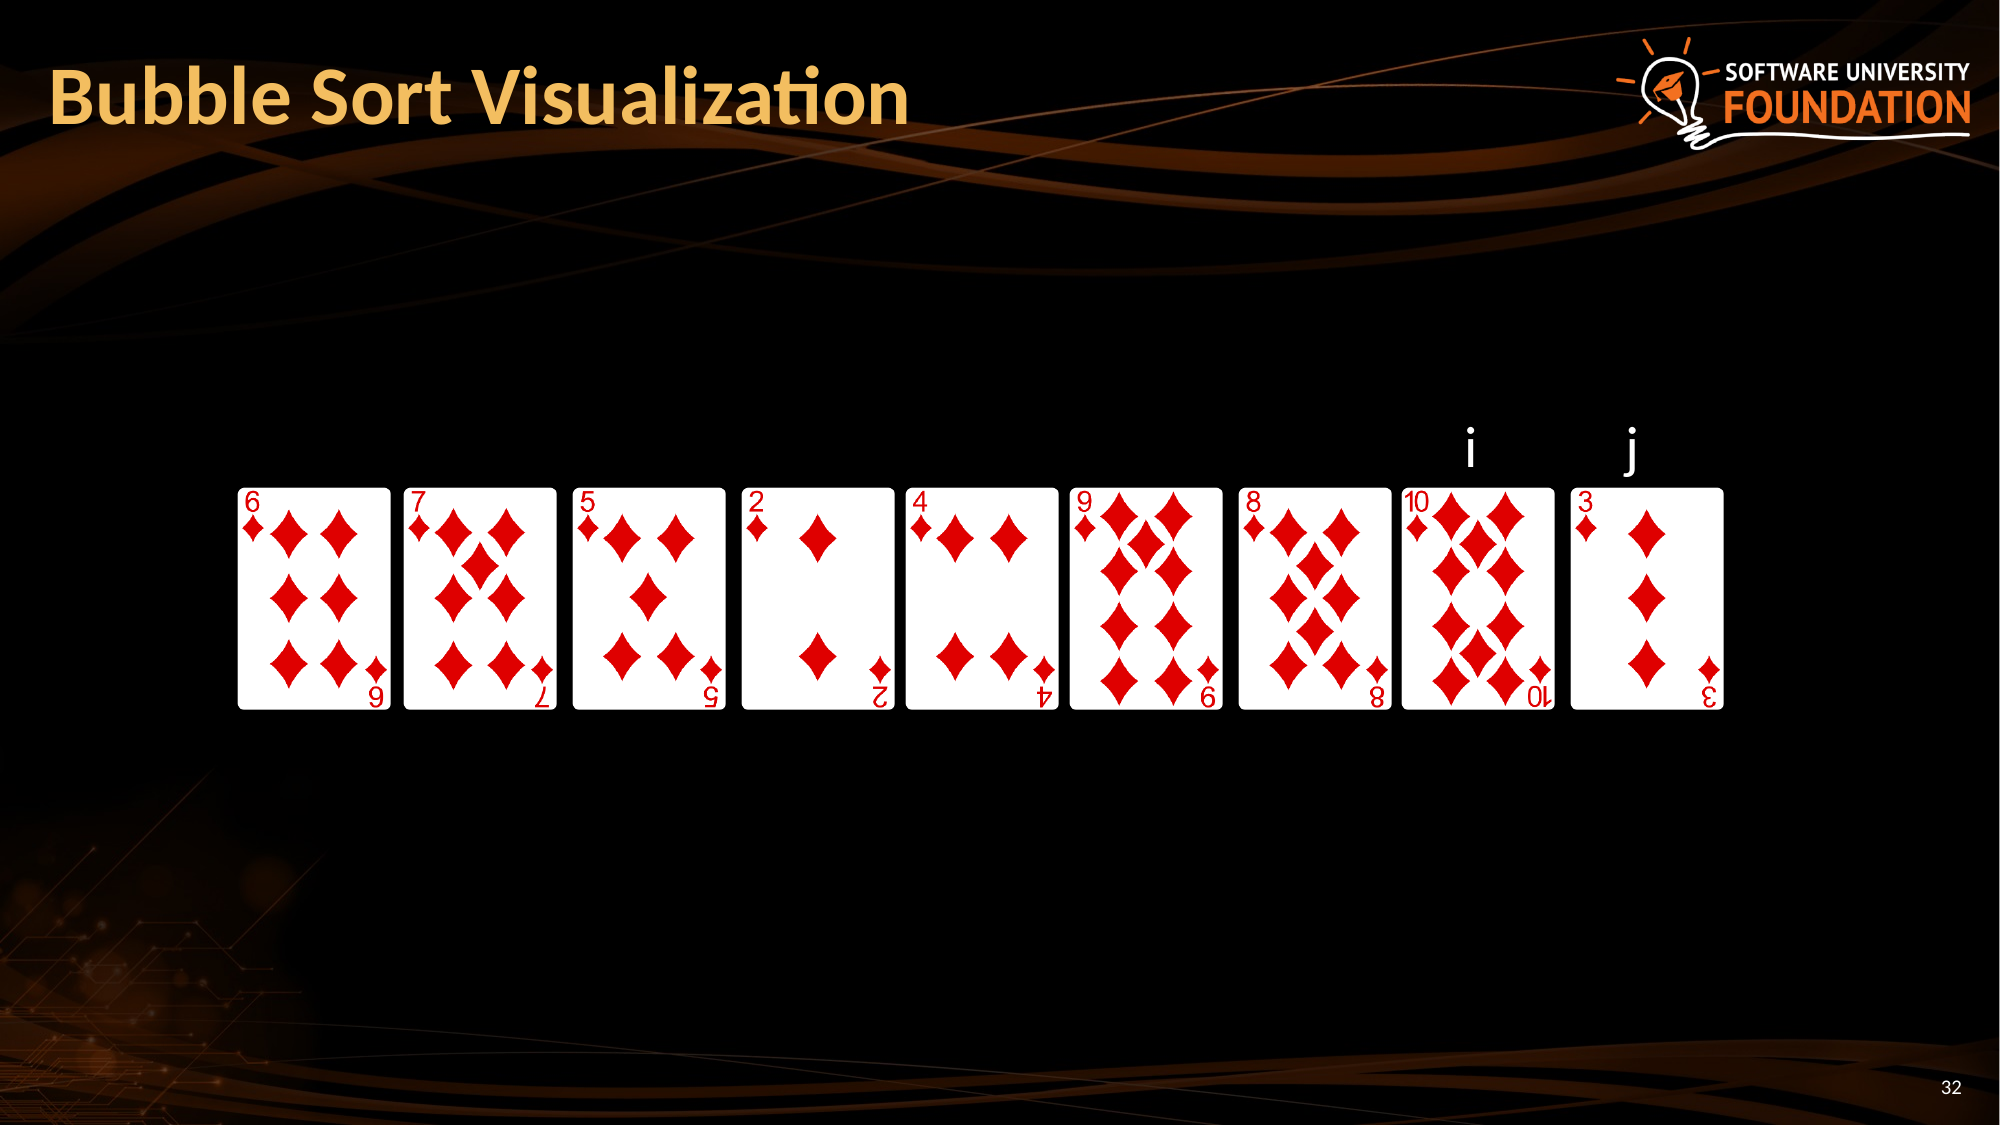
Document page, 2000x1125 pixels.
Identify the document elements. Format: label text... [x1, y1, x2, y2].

slide_number <number> [1897, 1070, 1968, 1103]
text_box i [1450, 401, 1493, 487]
picture [0, 0, 2000, 1125]
text_box j [1610, 401, 1655, 487]
title Bubble Sort Visualization [30, 6, 1602, 189]
